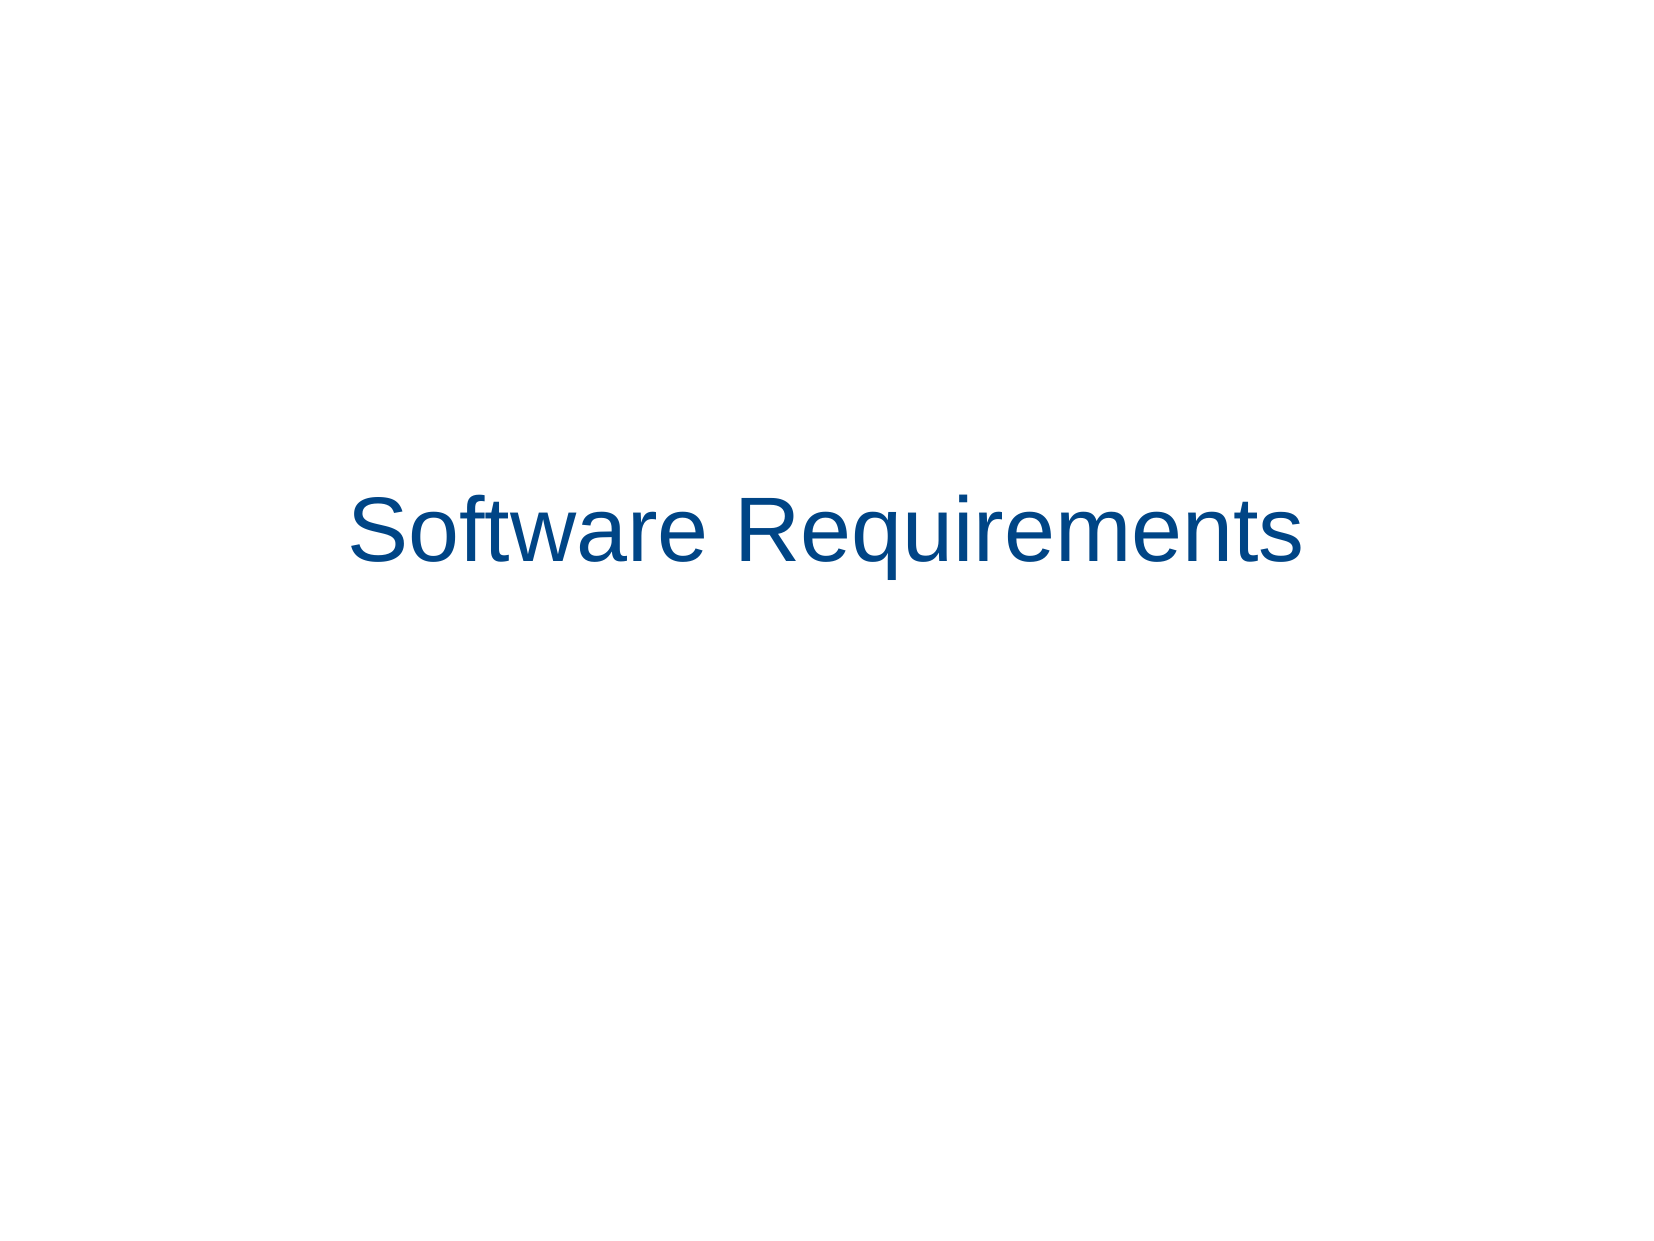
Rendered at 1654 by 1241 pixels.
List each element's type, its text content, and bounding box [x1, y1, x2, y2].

subtitle Software Requirements [82, 49, 1571, 1010]
